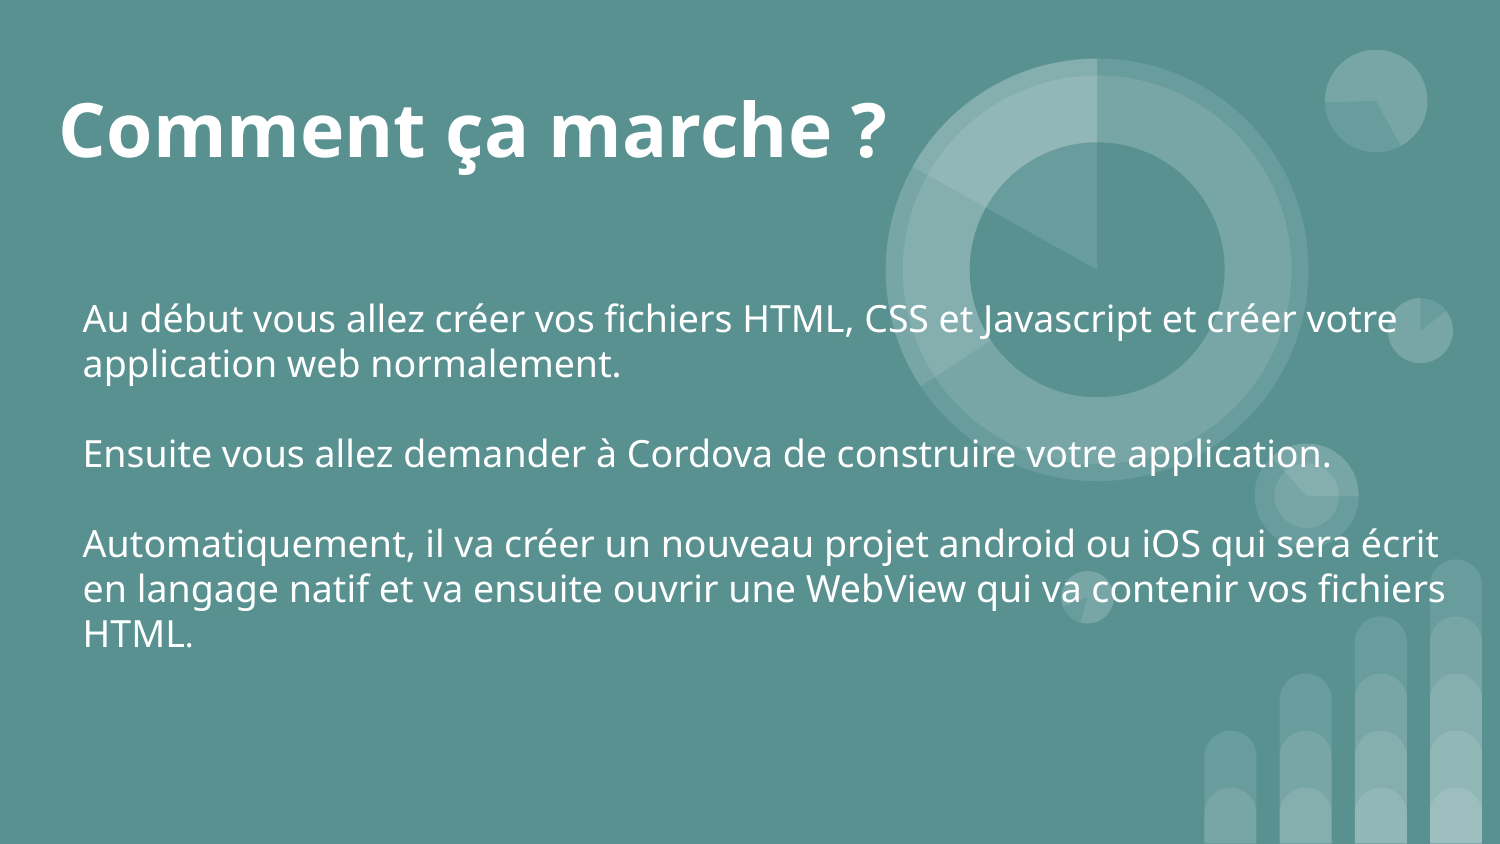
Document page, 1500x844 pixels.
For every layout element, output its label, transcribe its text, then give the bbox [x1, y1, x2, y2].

title Comment ça marche ? [43, 44, 1201, 210]
subtitle Au début vous allez créer vos fichiers HTML, CSS et Javascript et créer votre application web normalement. Ensuite vous allez demander à Cordova de construire votre application. Automatiquement, il va créer un nouveau projet android ou iOS qui sera écrit en langage natif et va ensuite ouvrir une WebView qui va contenir vos fichiers HTML. [67, 279, 1465, 789]
